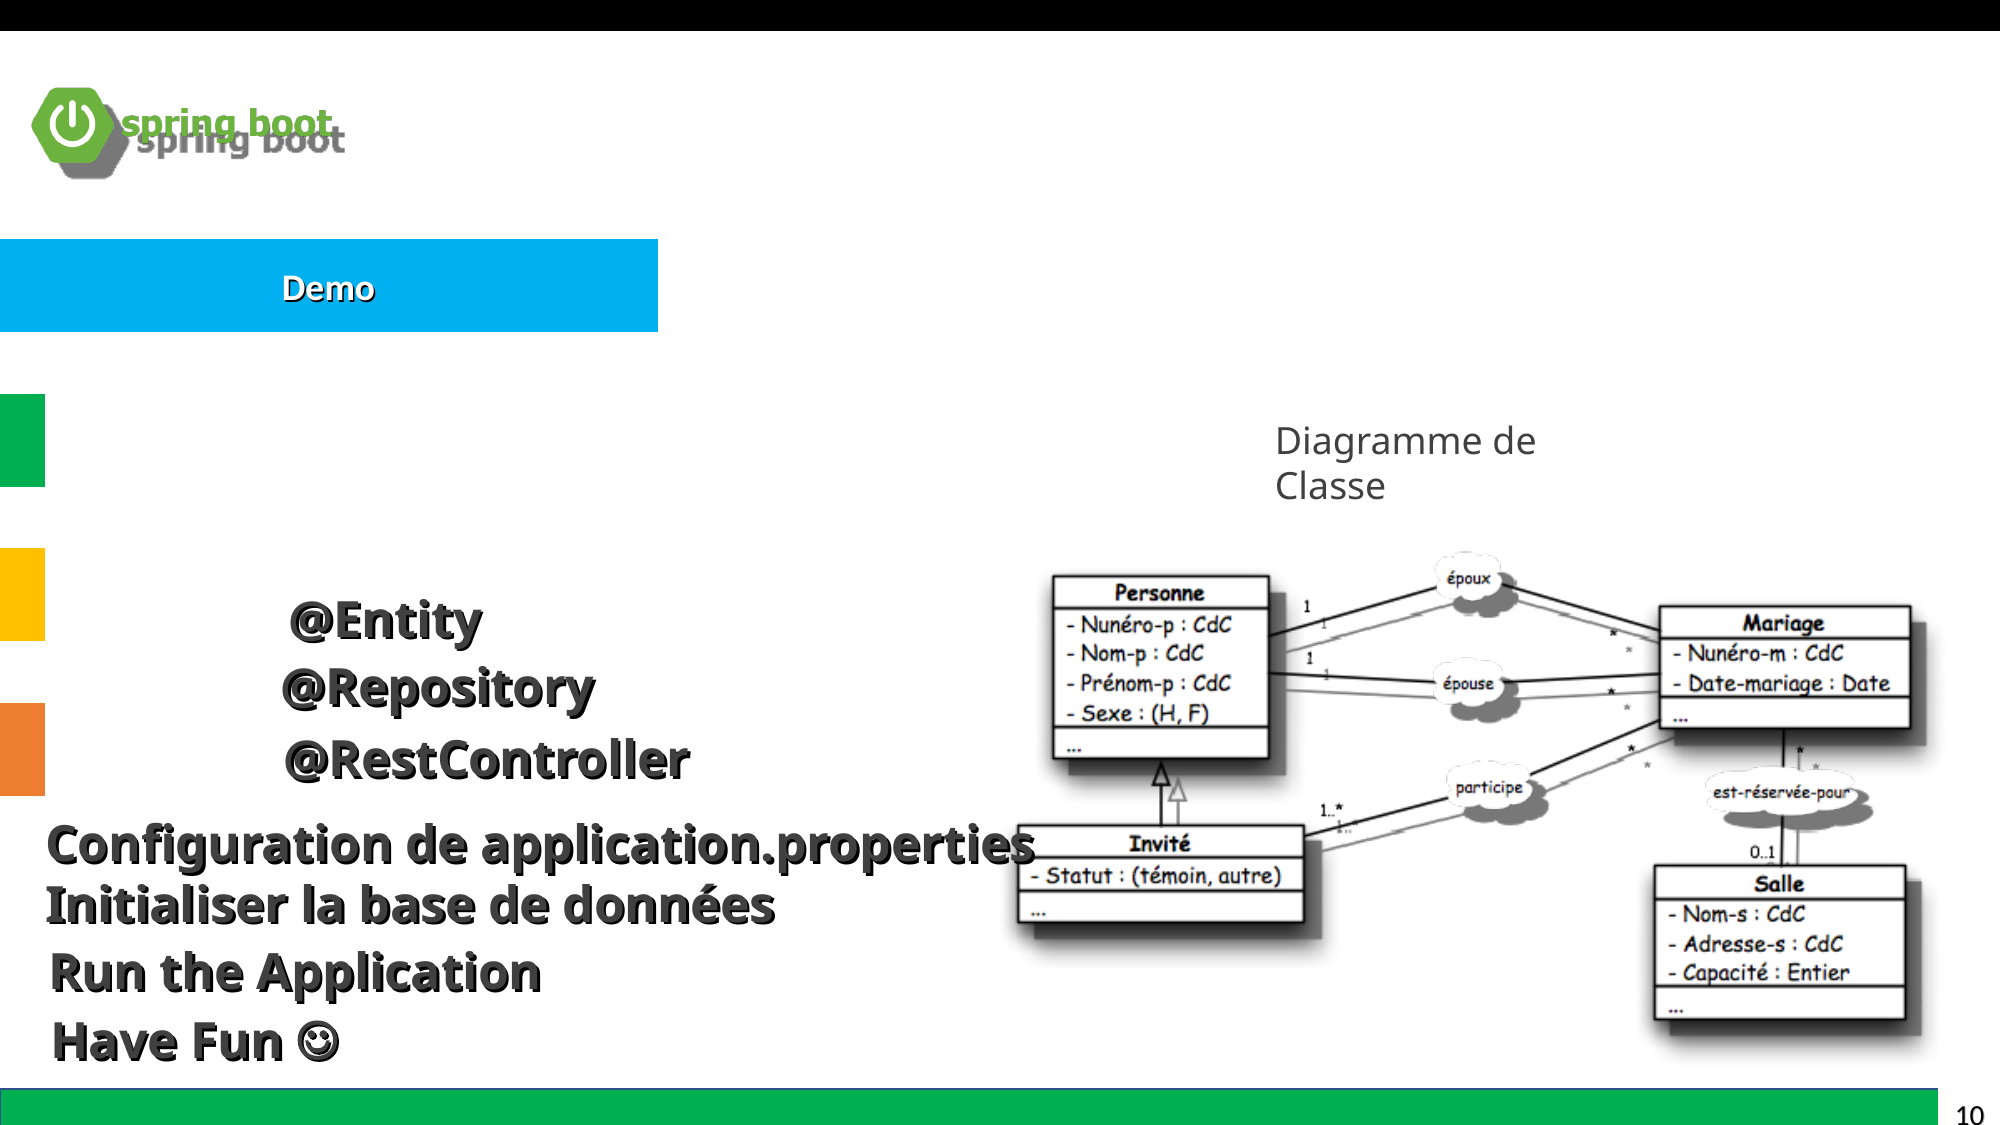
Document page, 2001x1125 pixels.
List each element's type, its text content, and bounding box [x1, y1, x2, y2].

text_box [0, 0, 2000, 30]
text_box Diagramme de Classe [1260, 410, 1665, 515]
picture [21, 60, 343, 199]
text_box Have Fun  [36, 1001, 354, 1076]
text_box 10 [1939, 1089, 2000, 1125]
text_box 10 [1973, 1109, 1981, 1123]
text_box Initialiser la base de données [30, 865, 803, 940]
text_box [0, 395, 44, 486]
picture [986, 549, 1940, 1059]
text_box Demo [0, 240, 657, 331]
text_box Run the Application [33, 932, 557, 1007]
text_box @RestController [268, 719, 705, 794]
text_box [0, 1089, 1939, 1125]
text_box [0, 549, 44, 640]
text_box Configuration de application.properties [31, 804, 1050, 879]
text_box @Entity [274, 580, 497, 647]
text_box [0, 704, 44, 795]
text_box @Repository [266, 647, 610, 722]
